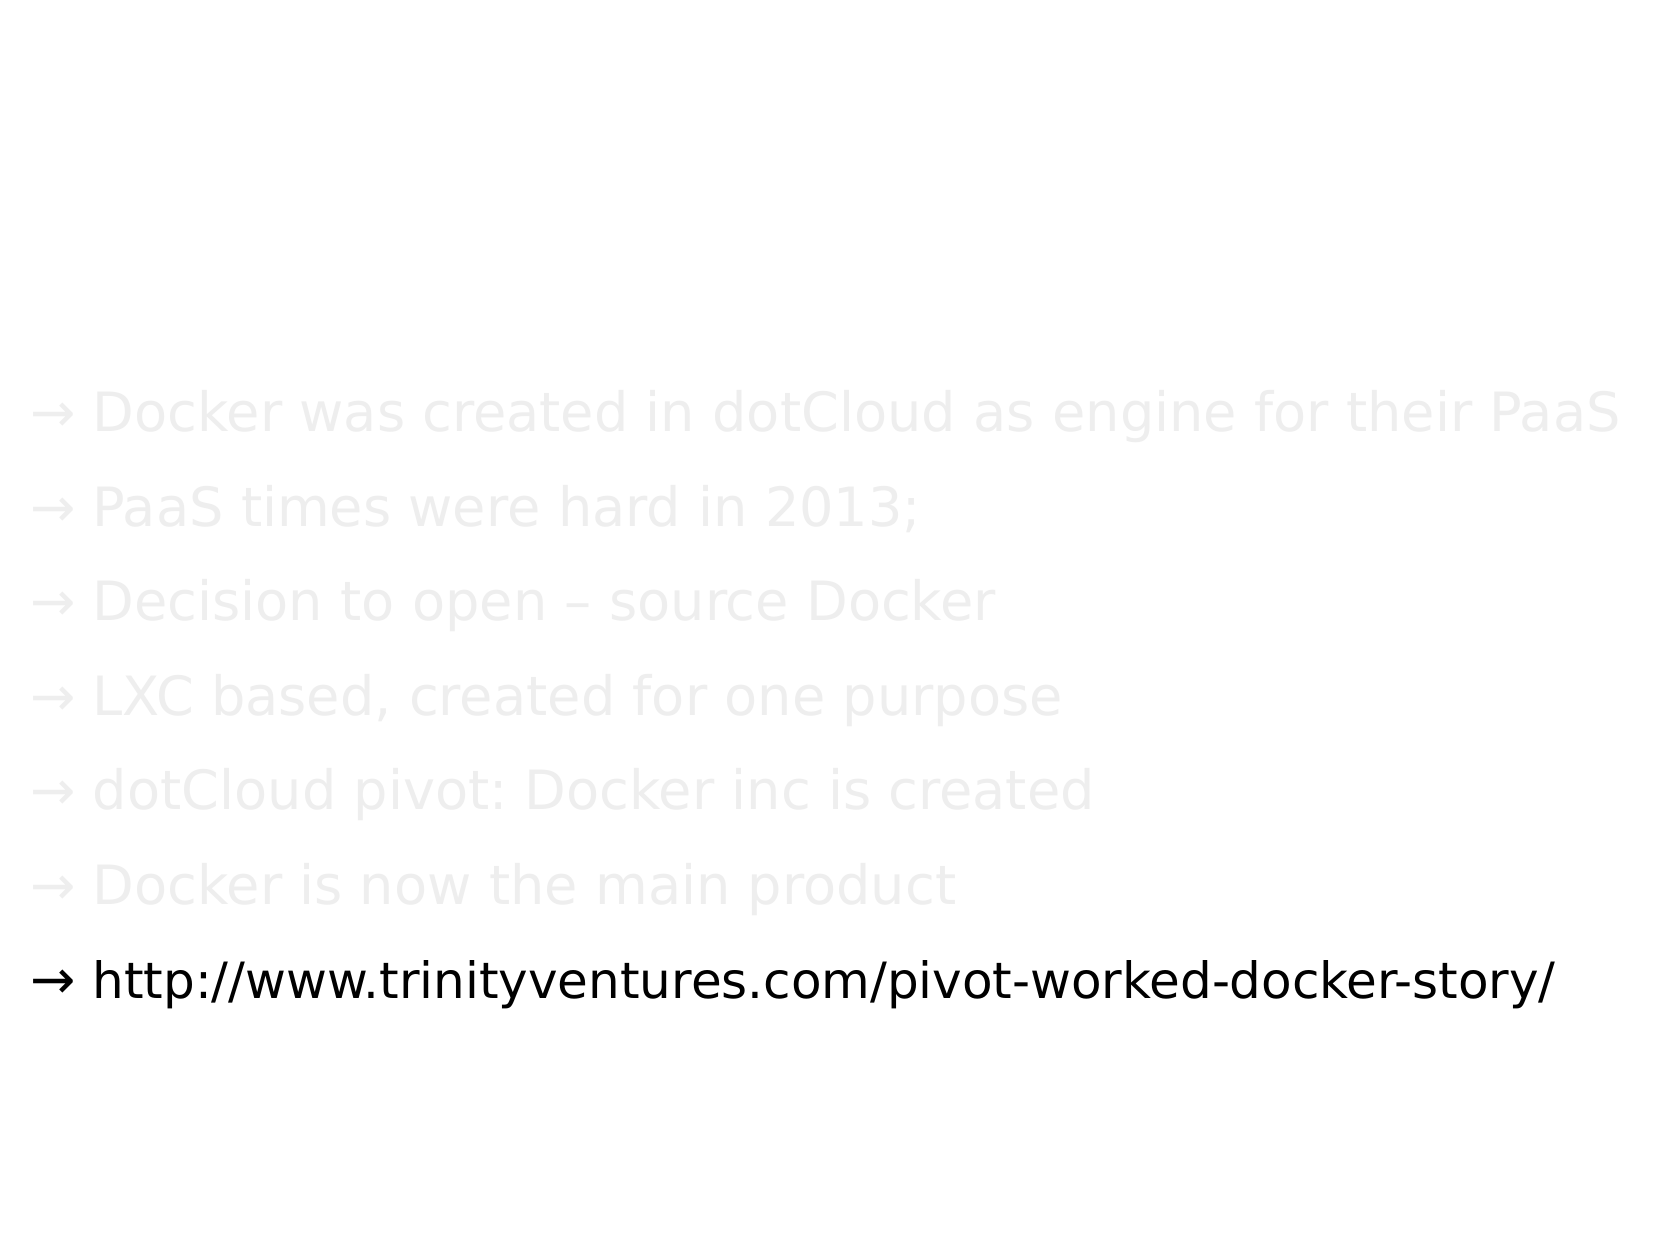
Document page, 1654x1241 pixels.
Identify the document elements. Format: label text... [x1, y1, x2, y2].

text_box → Docker was created in dotCloud as engine for their PaaS → PaaS times were hard in 2013; → Decision to open – source Docker → LXC based, created for one purpose → dotCloud pivot: Docker inc is created → Docker is now the main product → http://www.trinityventures.com/pivot-worked-docker-story/ [15, 342, 1639, 988]
